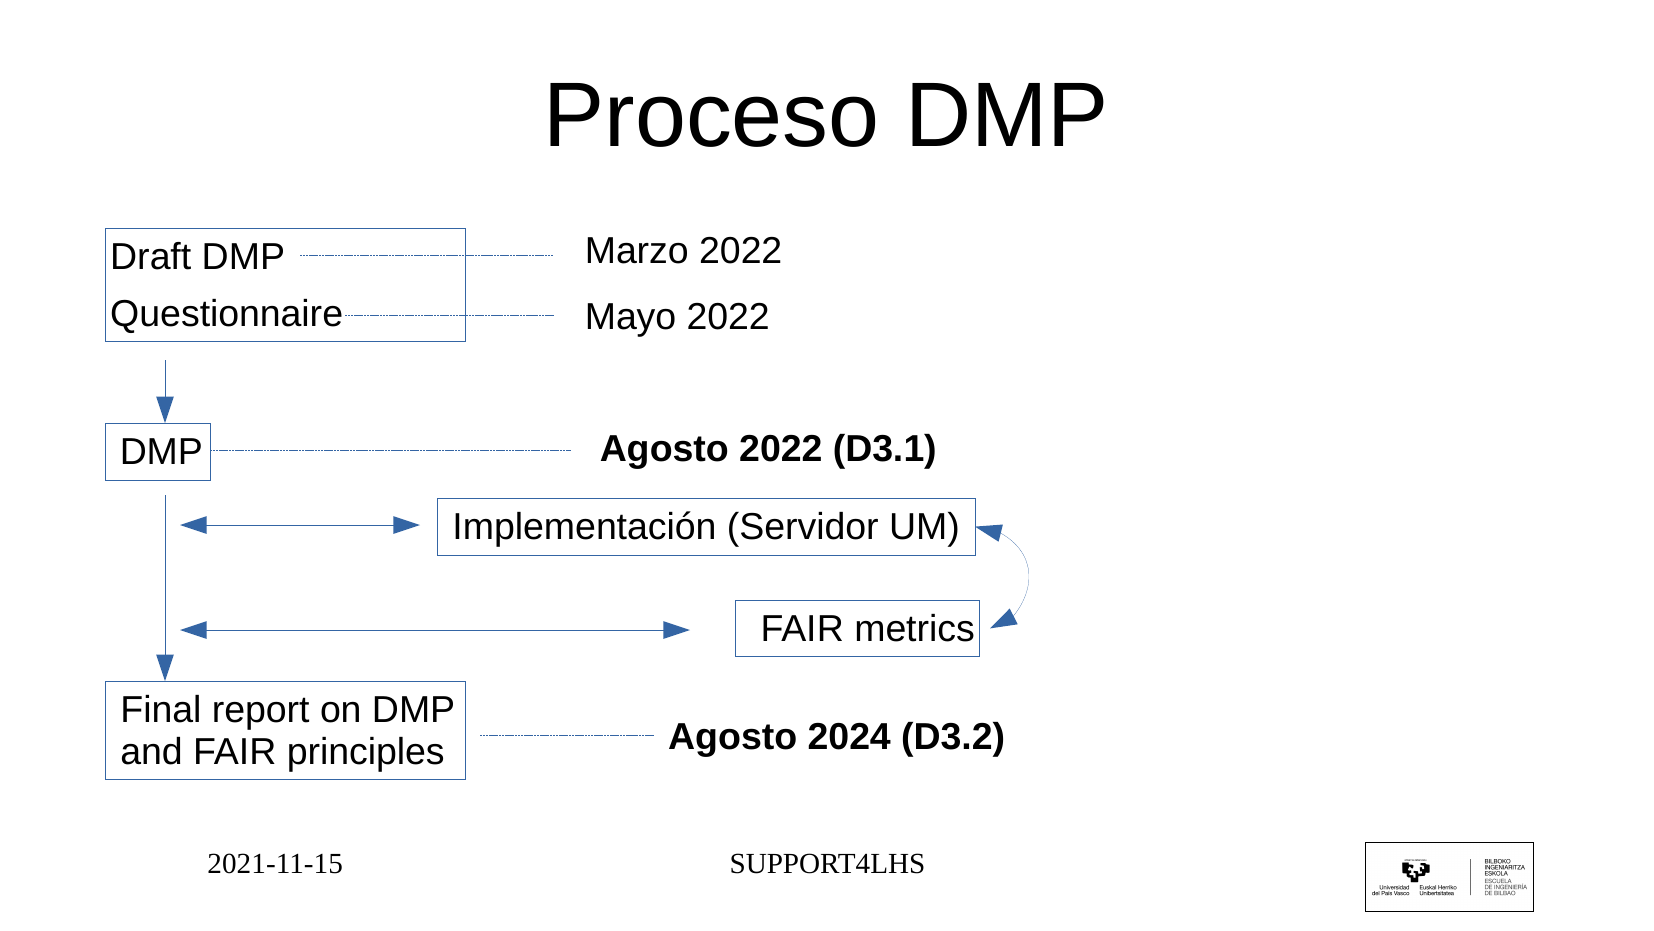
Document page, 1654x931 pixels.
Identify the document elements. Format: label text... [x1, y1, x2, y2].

text_box FAIR metrics [980, 600, 991, 657]
text_box Draft DMP [106, 229, 301, 285]
text_box Final report on DMP and FAIR principles [105, 681, 481, 781]
text_box FAIR metrics [745, 601, 979, 656]
text_box Agosto 2022 (D3.1) [585, 420, 952, 477]
picture [1366, 843, 1533, 911]
text_box DMP [106, 424, 210, 480]
text_box Marzo 2022 [570, 221, 798, 286]
text_box Questionnaire [106, 285, 358, 341]
text_box Mayo 2022 [570, 288, 785, 346]
text_box Agosto 2024 (D3.2) [653, 708, 1021, 766]
text_box Draft DMP [95, 228, 105, 285]
text_box Questionnaire [95, 285, 105, 342]
text_box DMP [211, 423, 218, 481]
text_box Implementación (Servidor UM) [438, 499, 975, 555]
title Proceso DMP [82, 37, 1571, 193]
text_box Final report on DMP and FAIR principles [106, 682, 465, 779]
